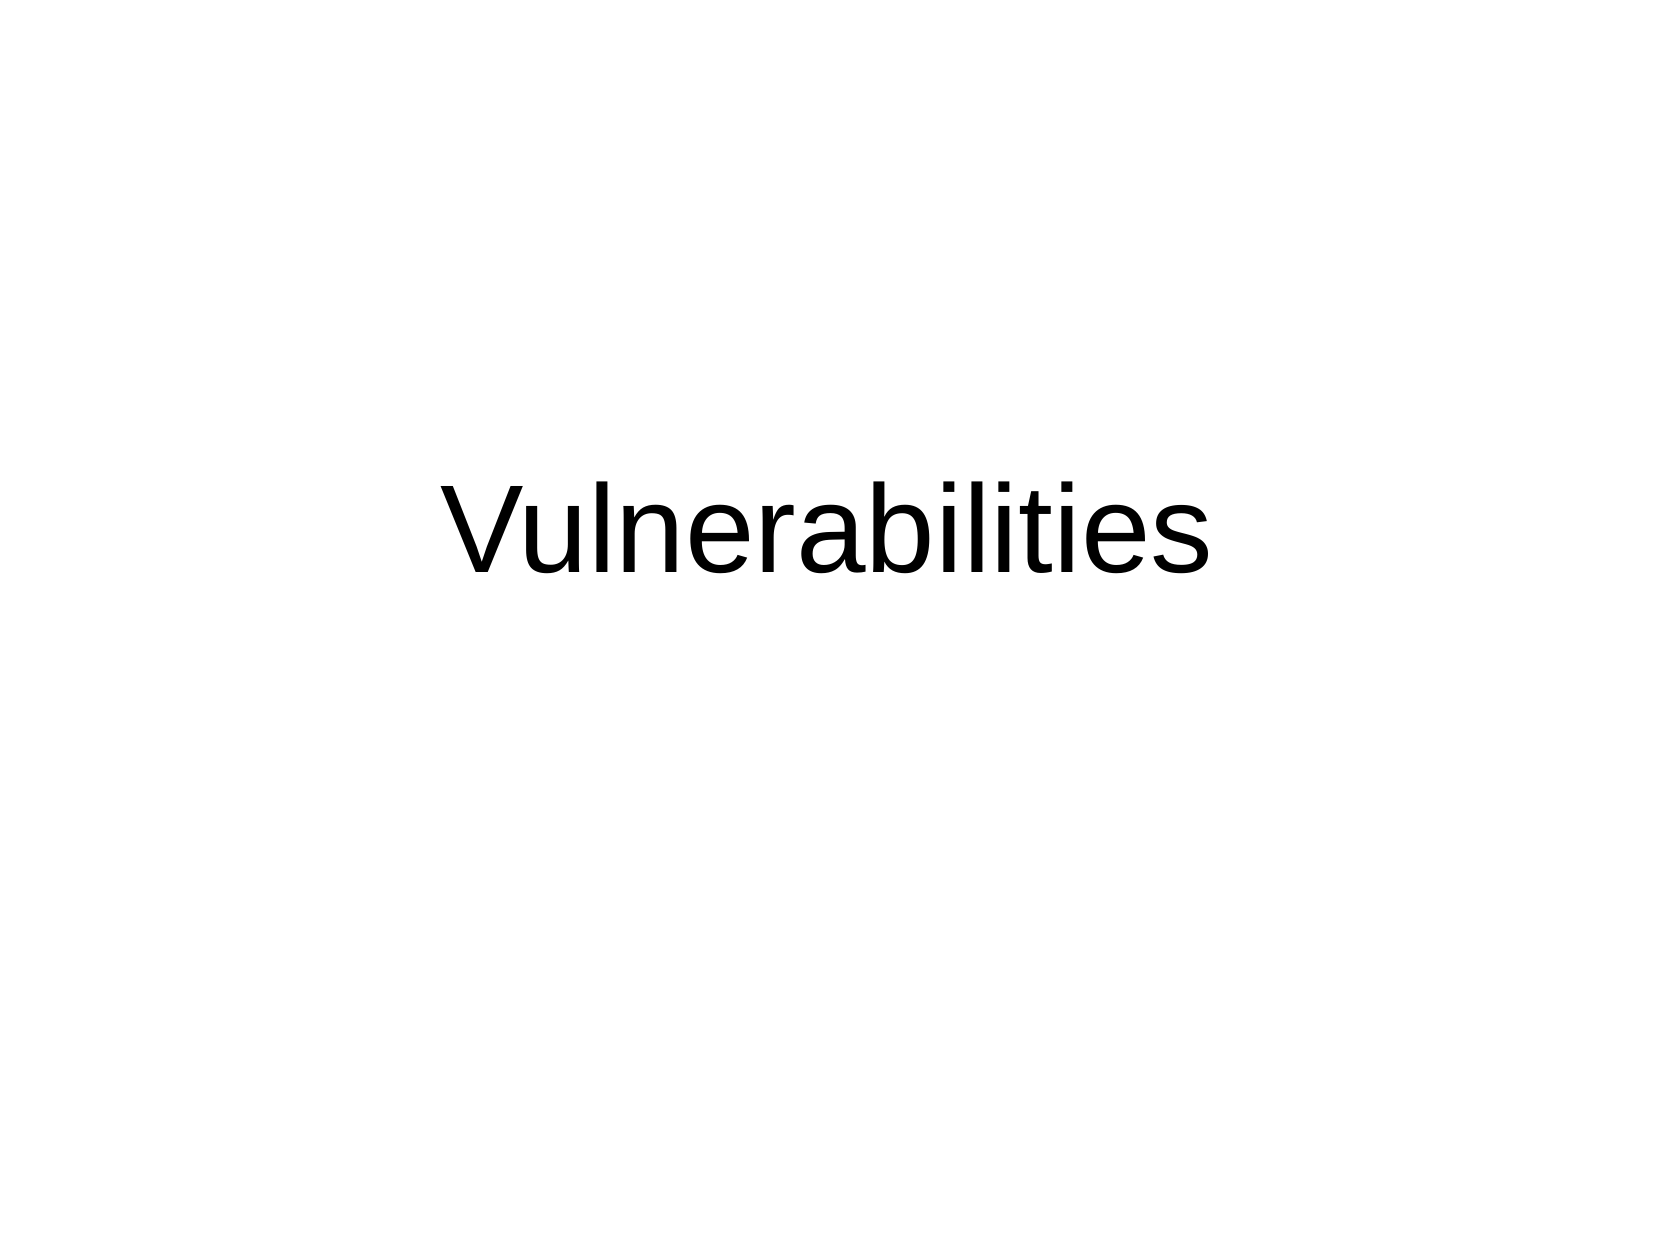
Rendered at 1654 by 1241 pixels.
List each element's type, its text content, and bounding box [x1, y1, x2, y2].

subtitle Vulnerabilities [82, 49, 1571, 1010]
